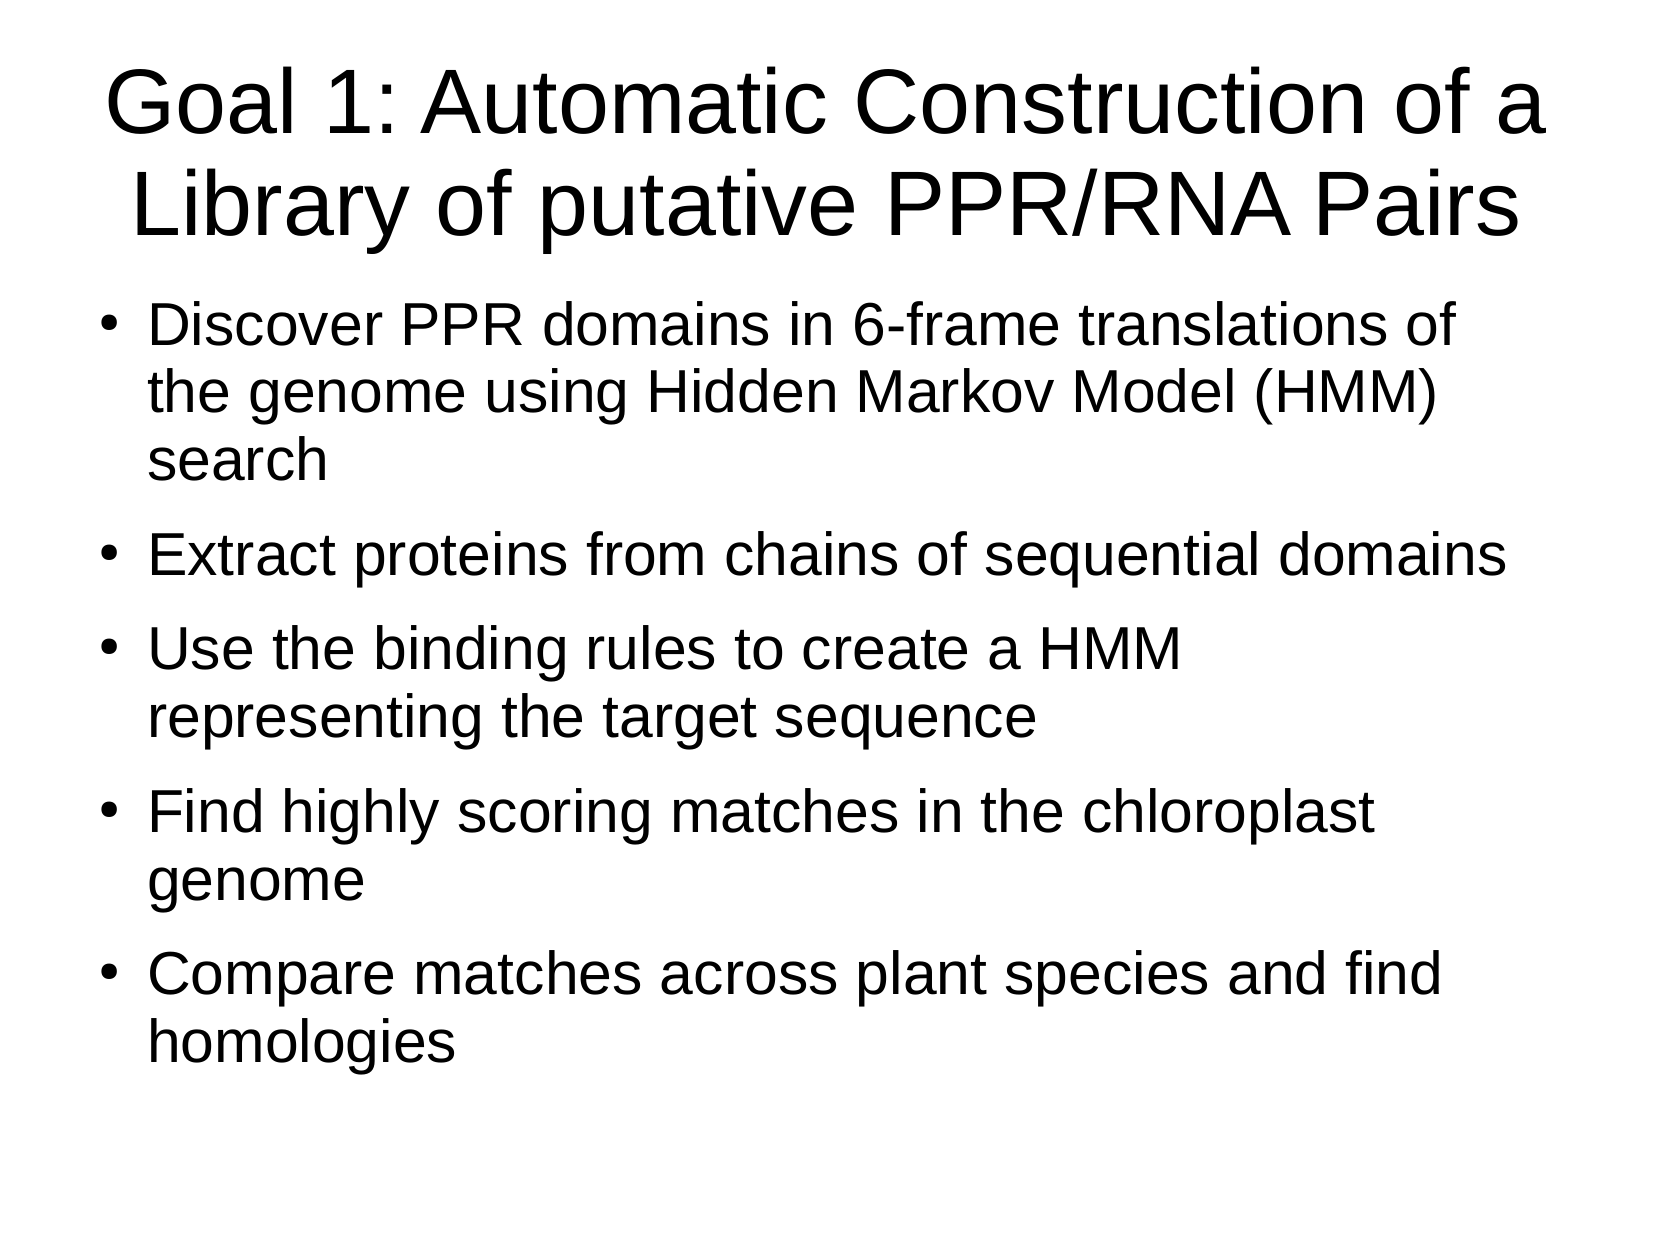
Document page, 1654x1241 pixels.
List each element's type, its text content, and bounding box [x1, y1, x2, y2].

list Discover PPR domains in 6-frame translations of the genome using Hidden Markov Model (HMM) search Extract proteins from chains of sequential domains Use the binding rules to create a HMM representing the target sequence Find highly scoring matches in the chloroplast genome Compare matches across plant species and find homologies [82, 290, 1538, 1146]
title Goal 1: Automatic Construction of a Library of putative PPR/RNA Pairs [82, 49, 1571, 257]
